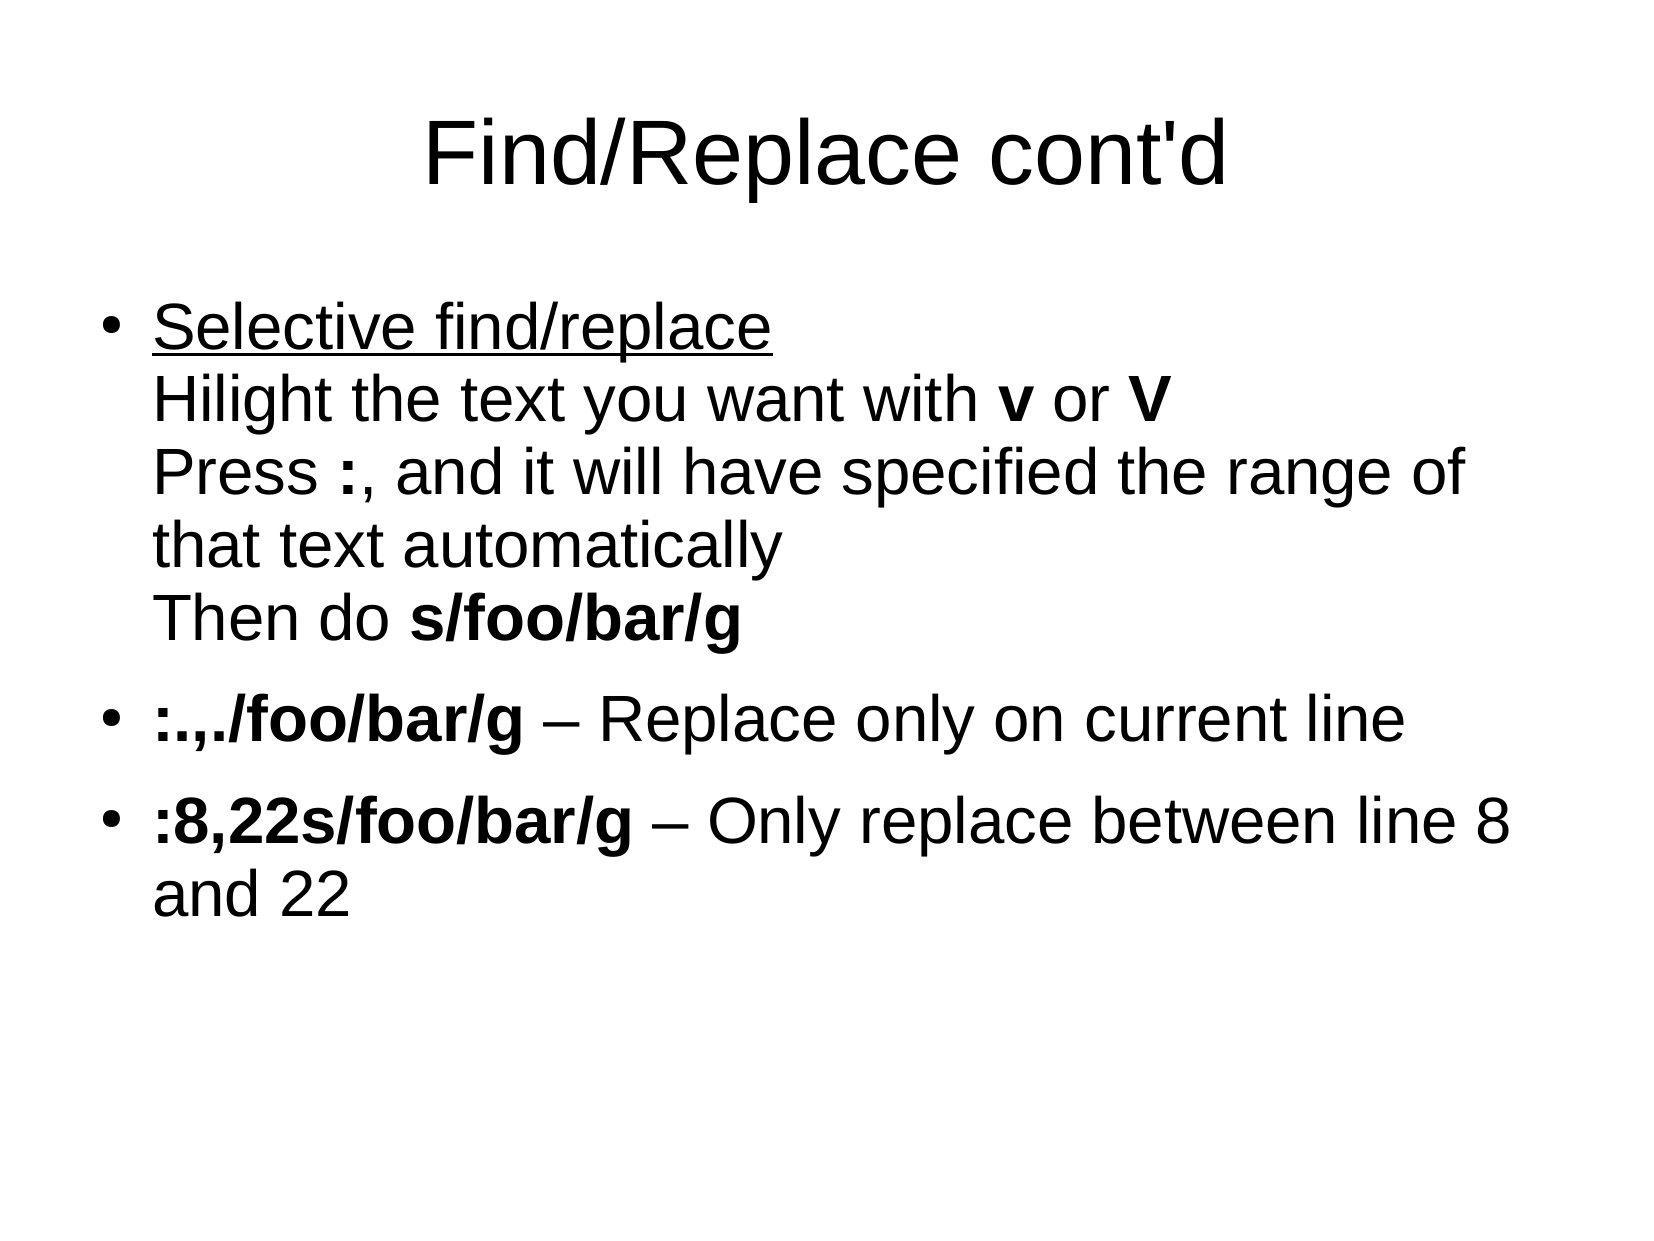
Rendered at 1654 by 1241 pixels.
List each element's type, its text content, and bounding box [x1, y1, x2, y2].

list Selective find/replace Hilight the text you want with v or V Press :, and it will have specified the range of that text automatically Then do s/foo/bar/g :.,./foo/bar/g – Replace only on current line :8,22s/foo/bar/g – Only replace between line 8 and 22 [82, 290, 1538, 1010]
title Find/Replace cont'd [82, 49, 1571, 257]
